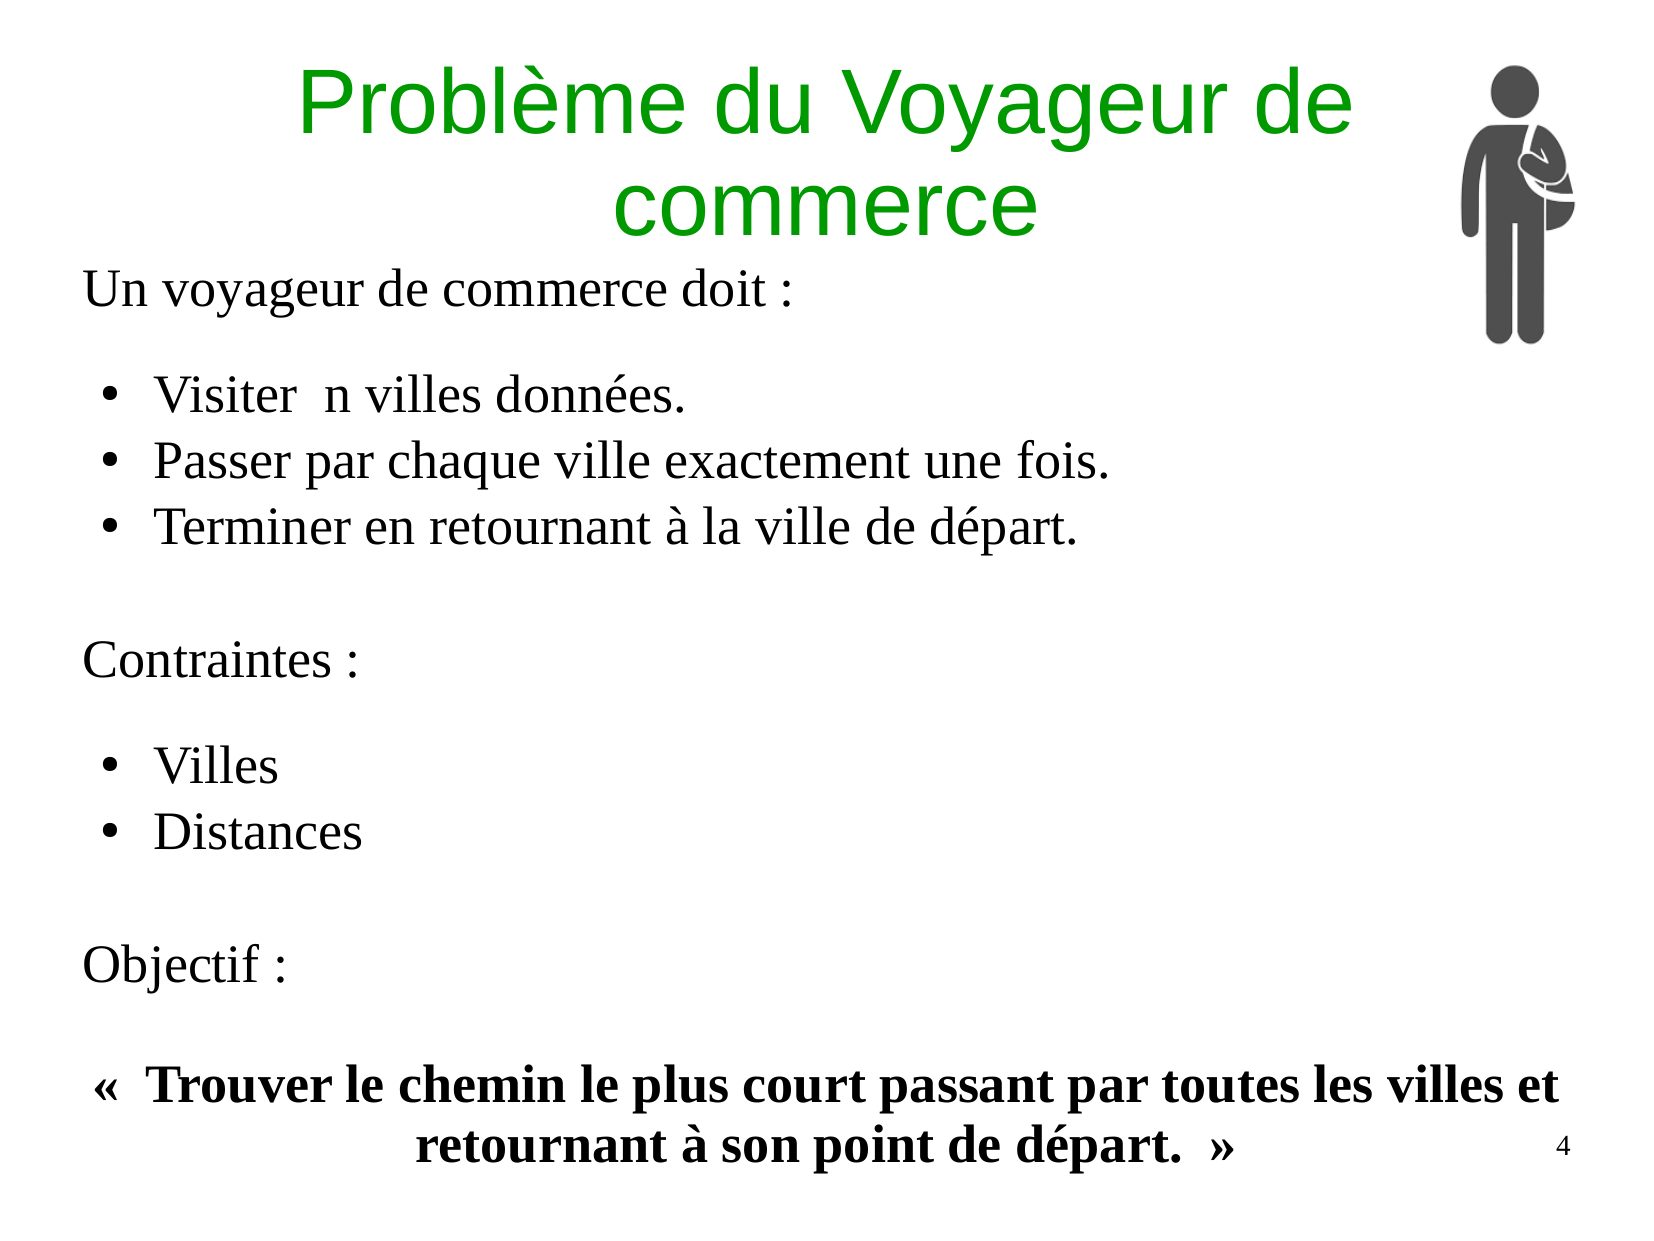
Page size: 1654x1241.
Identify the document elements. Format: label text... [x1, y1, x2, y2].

title Problème du Voyageur de commerce [82, 49, 1417, 257]
picture [1417, 49, 1619, 361]
list Un voyageur de commerce doit : Visiter n villes données. Passer par chaque ville exactement une fois. Terminer en retournant à la ville de départ. Contraintes : Villes Distances Objectif : « Trouver le chemin le plus court passant par toutes les villes et retournant à son point de départ. » [82, 257, 1571, 1241]
